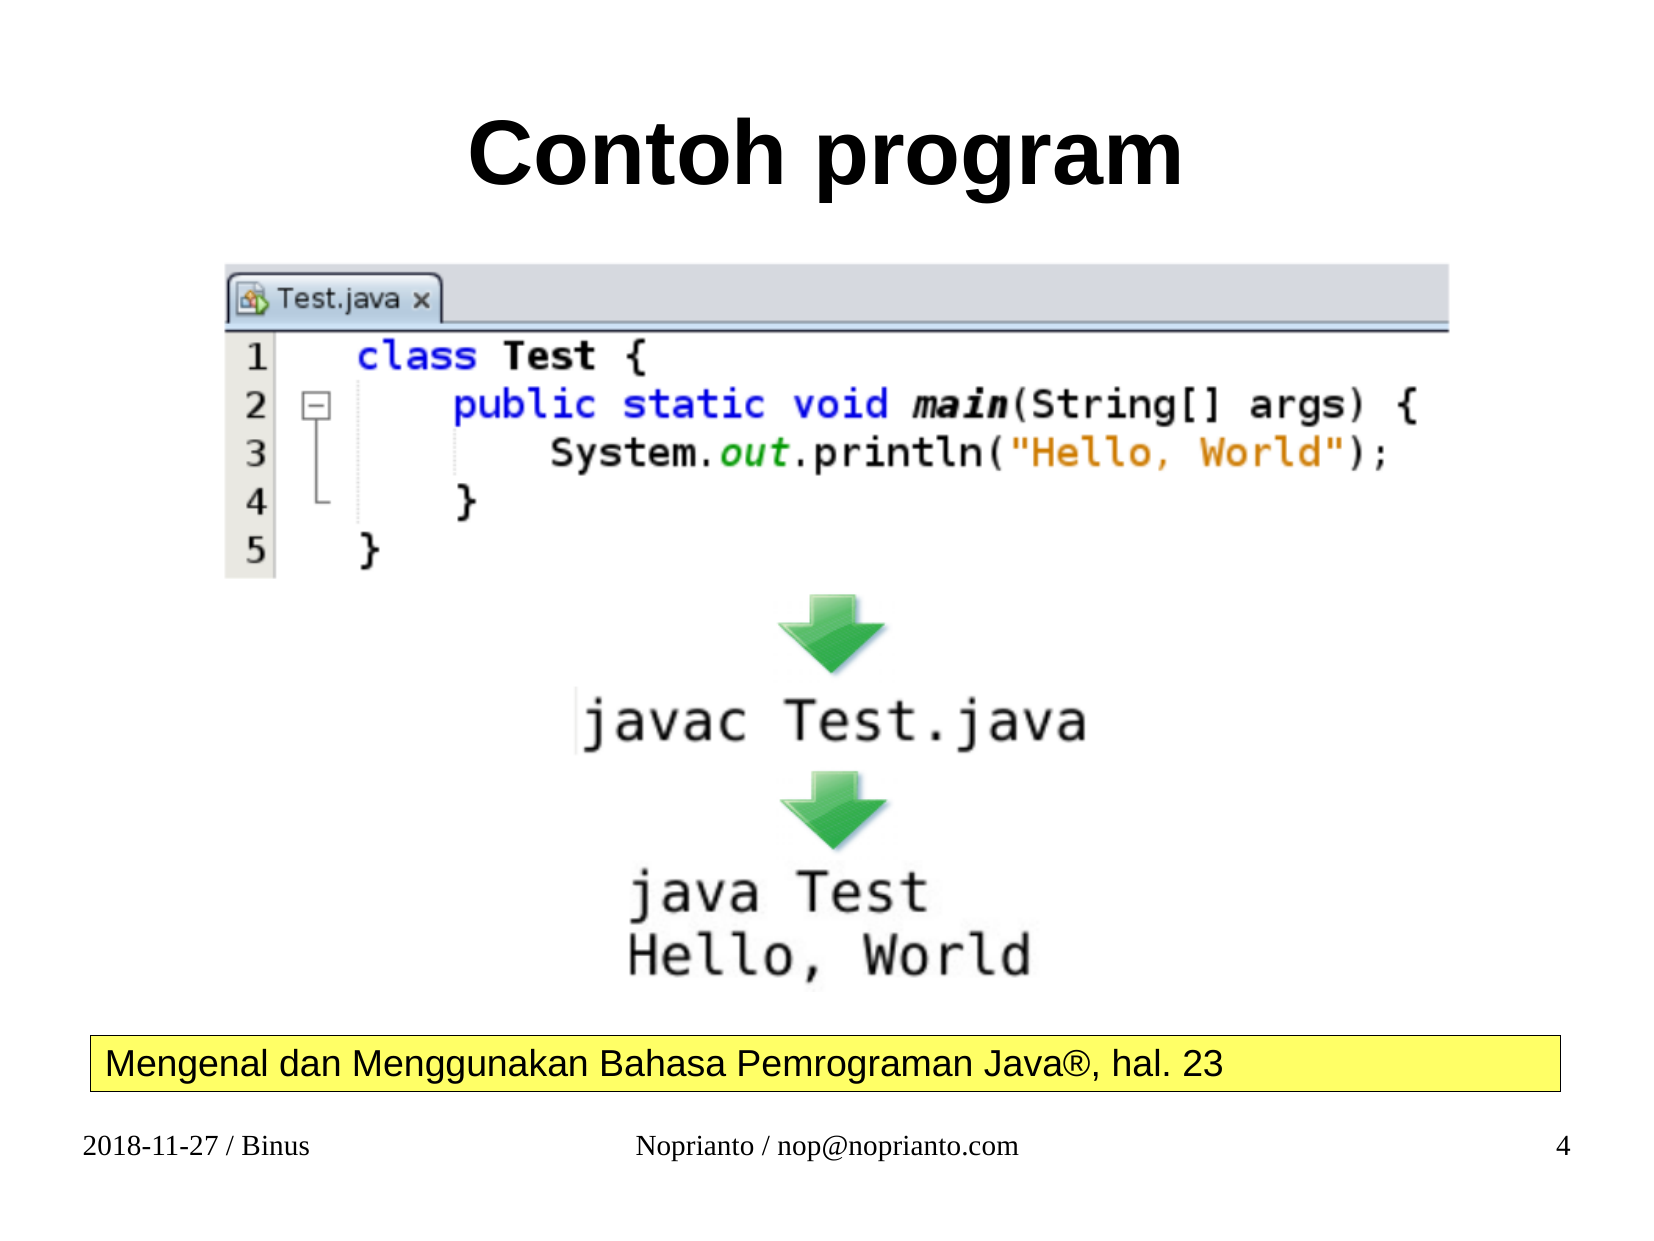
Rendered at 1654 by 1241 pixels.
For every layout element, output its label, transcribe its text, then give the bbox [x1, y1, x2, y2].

picture [181, 252, 1481, 992]
text_box Mengenal dan Menggunakan Bahasa Pemrograman Java®, hal. 23 [90, 1035, 1561, 1092]
title Contoh program [82, 49, 1571, 257]
